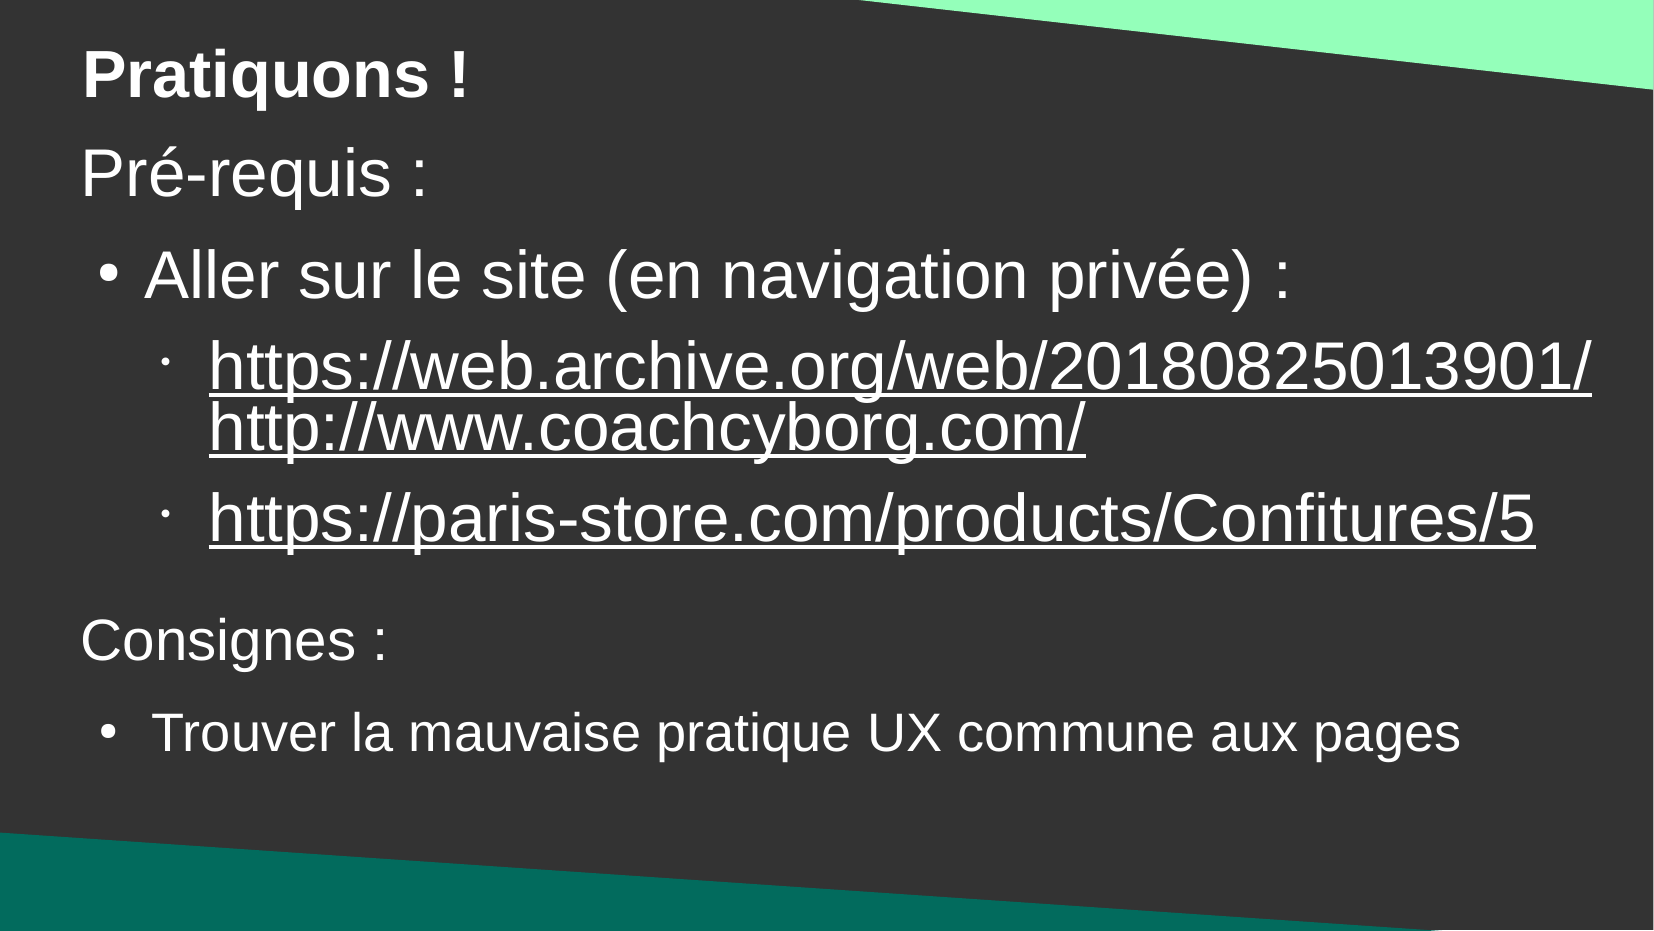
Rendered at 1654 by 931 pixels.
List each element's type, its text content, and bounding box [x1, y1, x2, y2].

title Pratiquons ! [82, 37, 1571, 114]
text_box [858, 0, 1654, 90]
list Consignes : Trouver la mauvaise pratique UX commune aux pages [80, 607, 1620, 768]
list Pré-requis : Aller sur le site (en navigation privée) : https://web.archive.org/web/20180825013901/http://www.coachcyborg.com/ https://paris-store.com/products/Confitures/5 [80, 135, 1620, 497]
